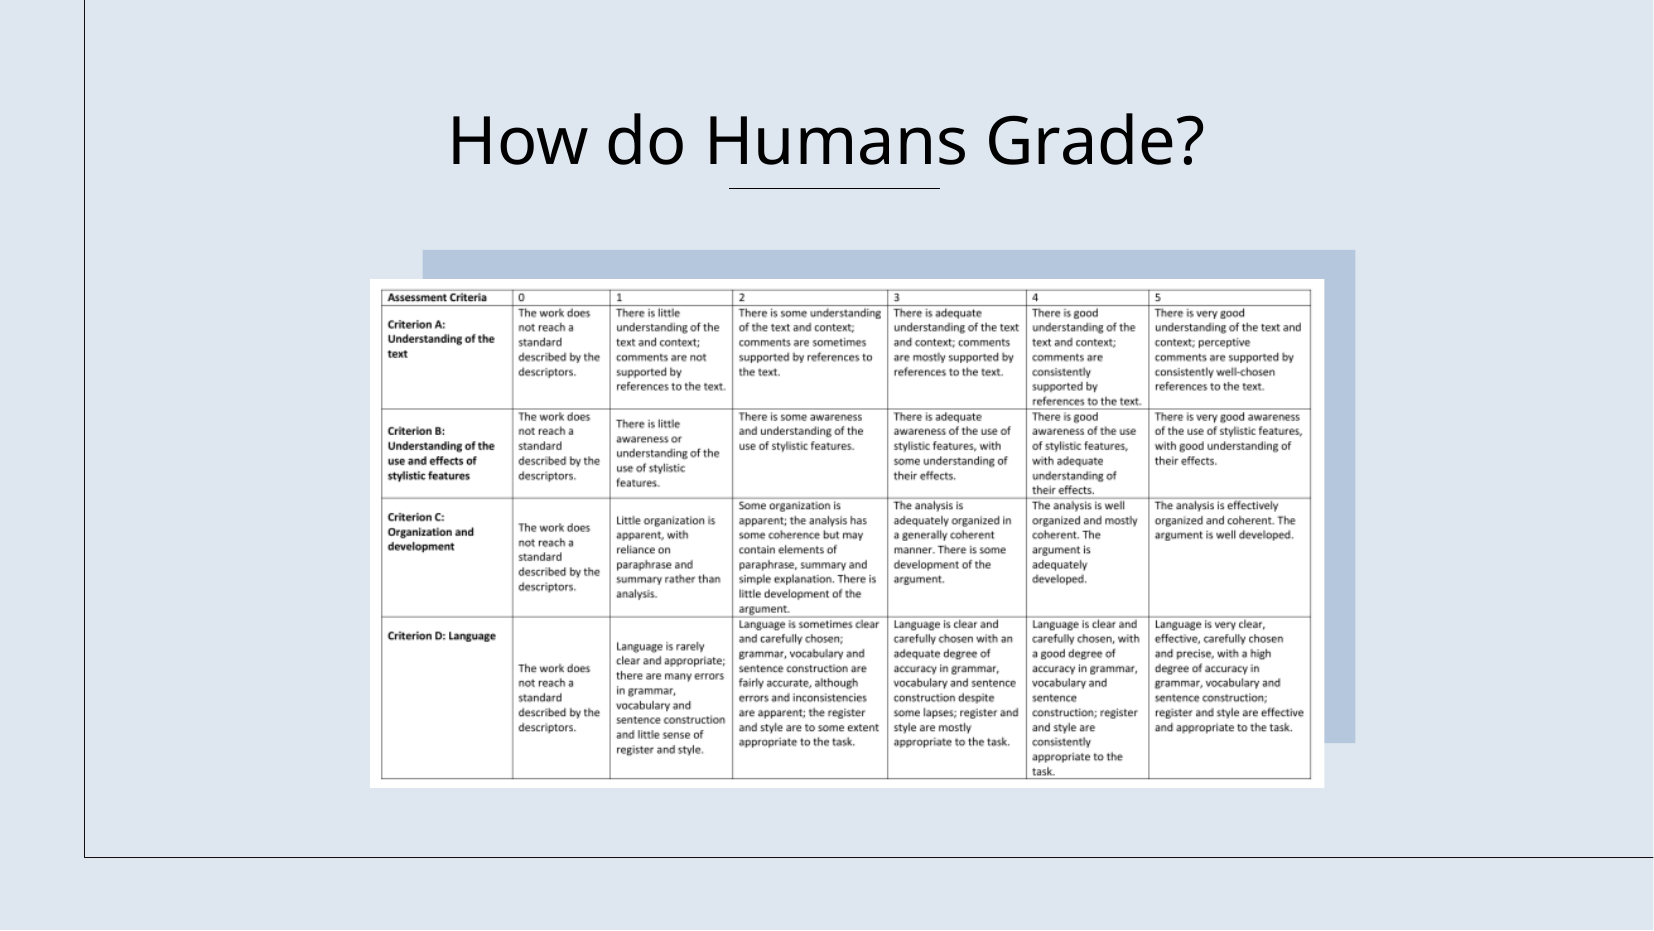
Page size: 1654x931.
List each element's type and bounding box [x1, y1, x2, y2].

text_box [84, 0, 1654, 858]
picture [369, 279, 1325, 788]
